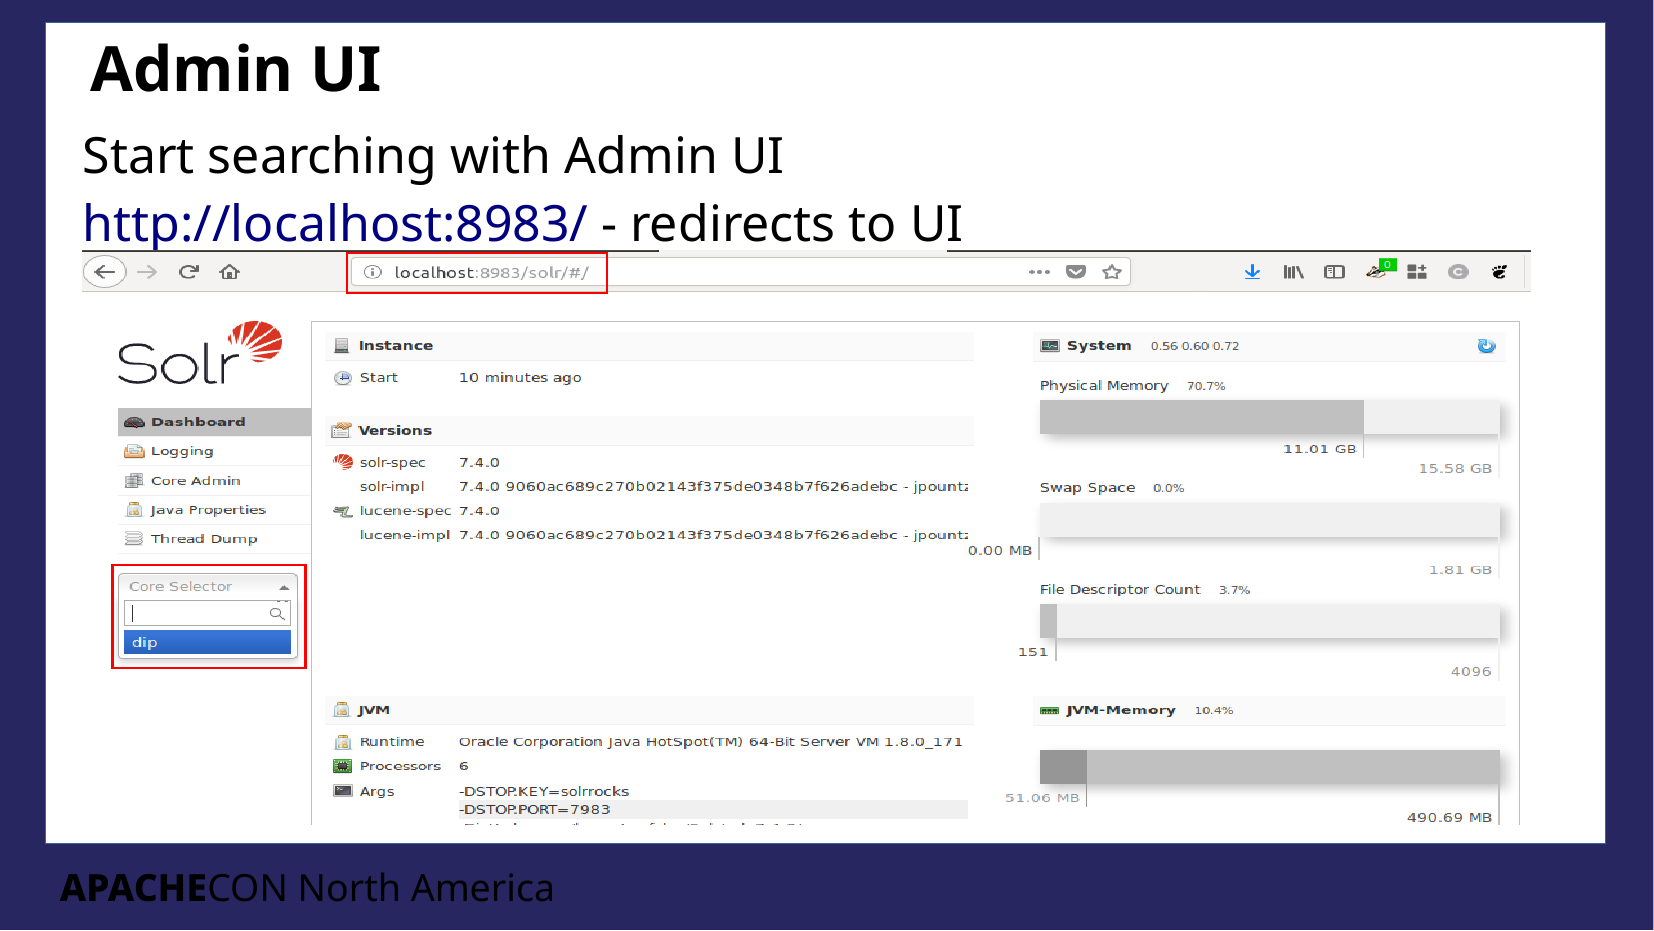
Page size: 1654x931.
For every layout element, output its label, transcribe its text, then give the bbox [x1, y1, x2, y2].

title Admin UI [90, 29, 1531, 106]
list Start searching with Admin UI http://localhost:8983/ - redirects to UI [82, 120, 1571, 757]
picture [82, 250, 1531, 826]
